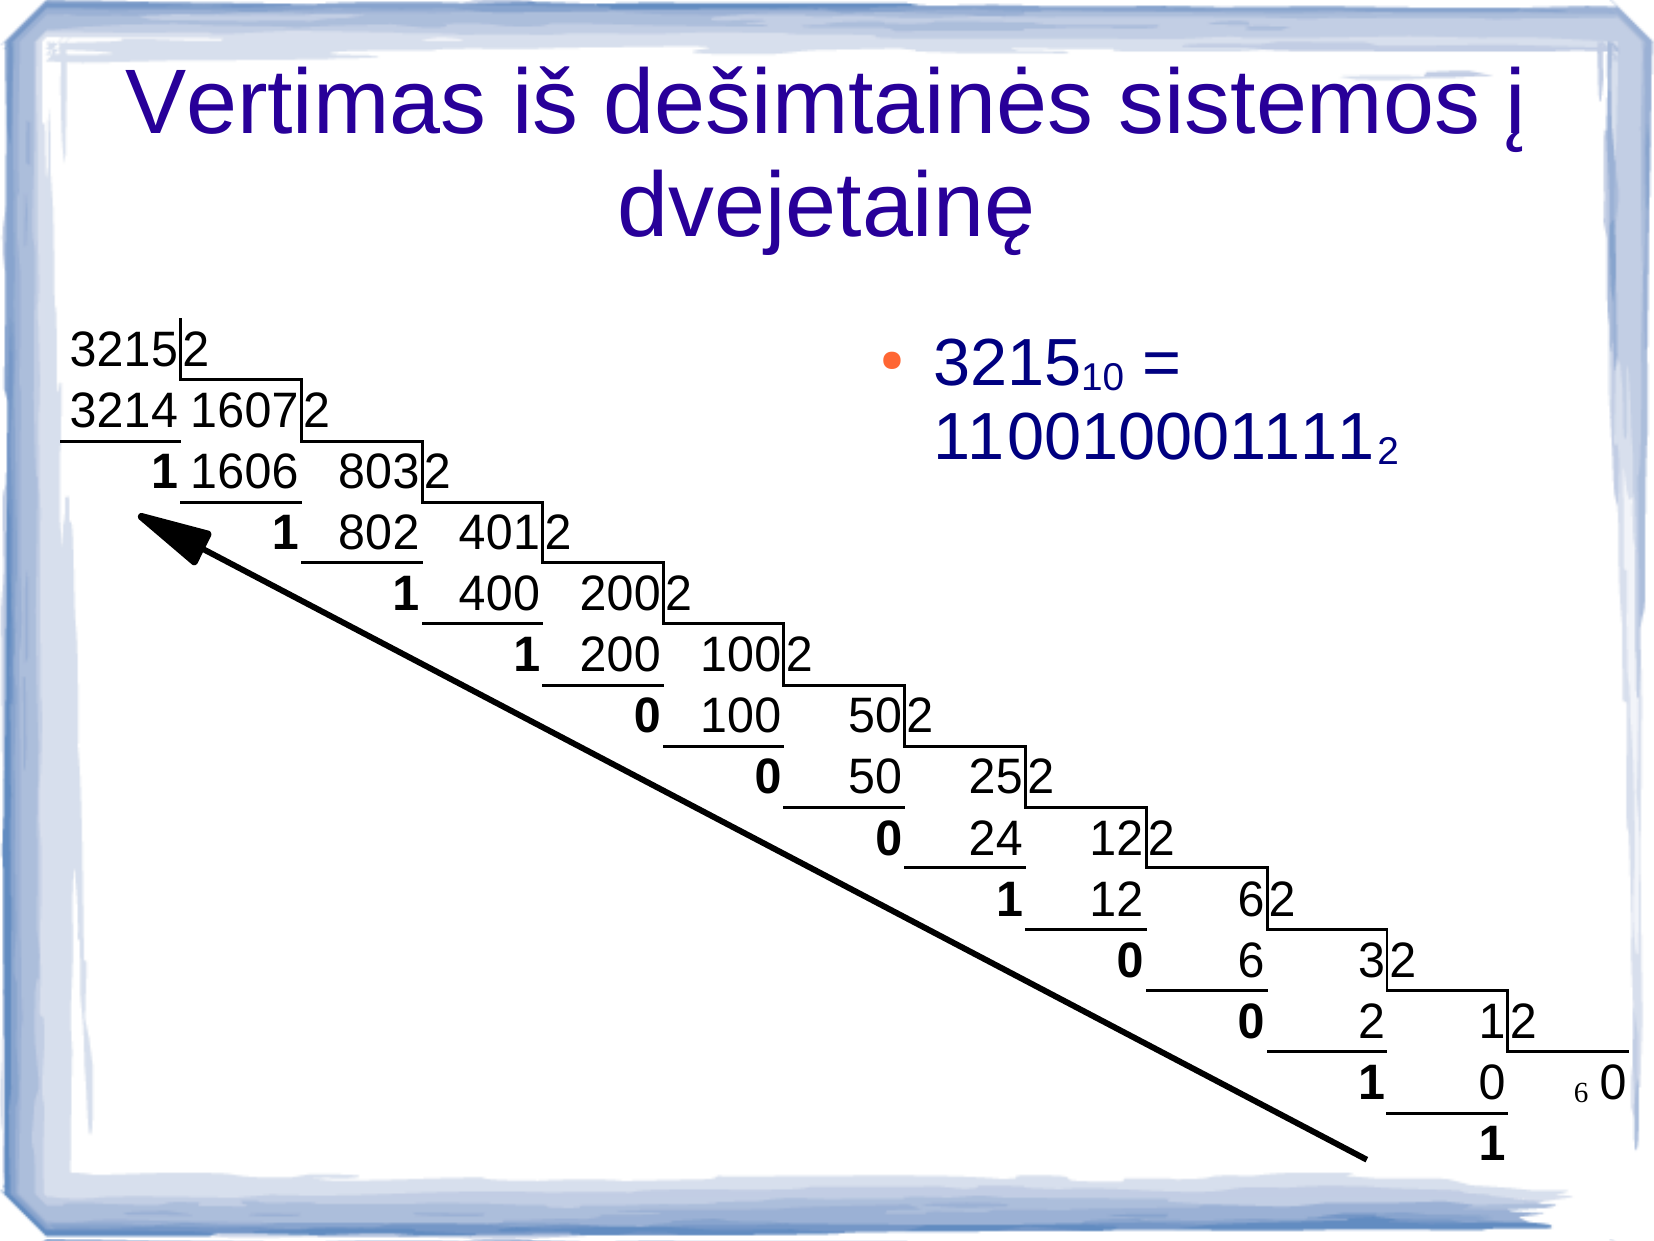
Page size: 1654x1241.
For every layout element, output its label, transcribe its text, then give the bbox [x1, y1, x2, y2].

picture [0, 0, 1654, 1241]
chart [59, 318, 1631, 1176]
list 321510 = 1100100011112 [862, 324, 1572, 1004]
title Vertimas iš dešimtainės sistemos į dvejetainę [82, 49, 1571, 257]
